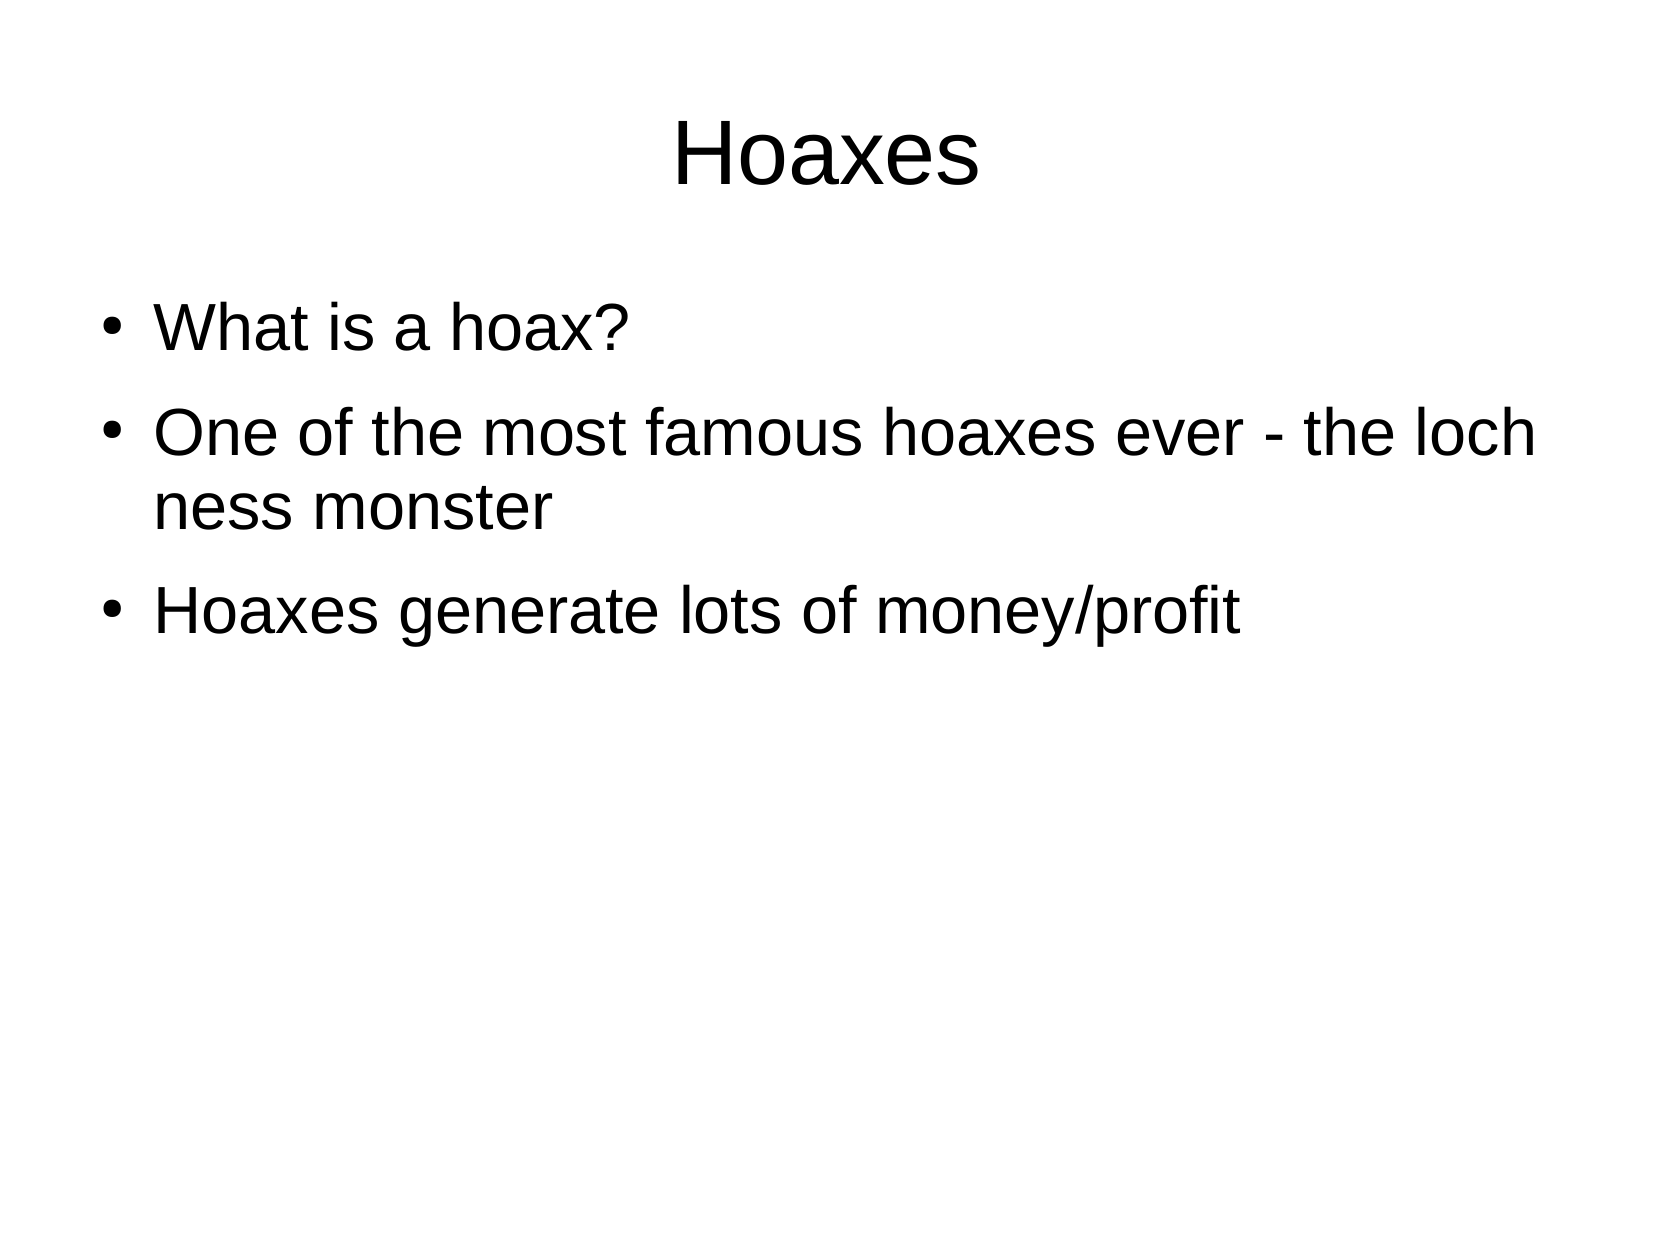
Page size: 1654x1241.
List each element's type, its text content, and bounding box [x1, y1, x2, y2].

list What is a hoax? One of the most famous hoaxes ever - the loch ness monster Hoaxes generate lots of money/profit [82, 290, 1571, 1010]
title Hoaxes [82, 49, 1571, 257]
